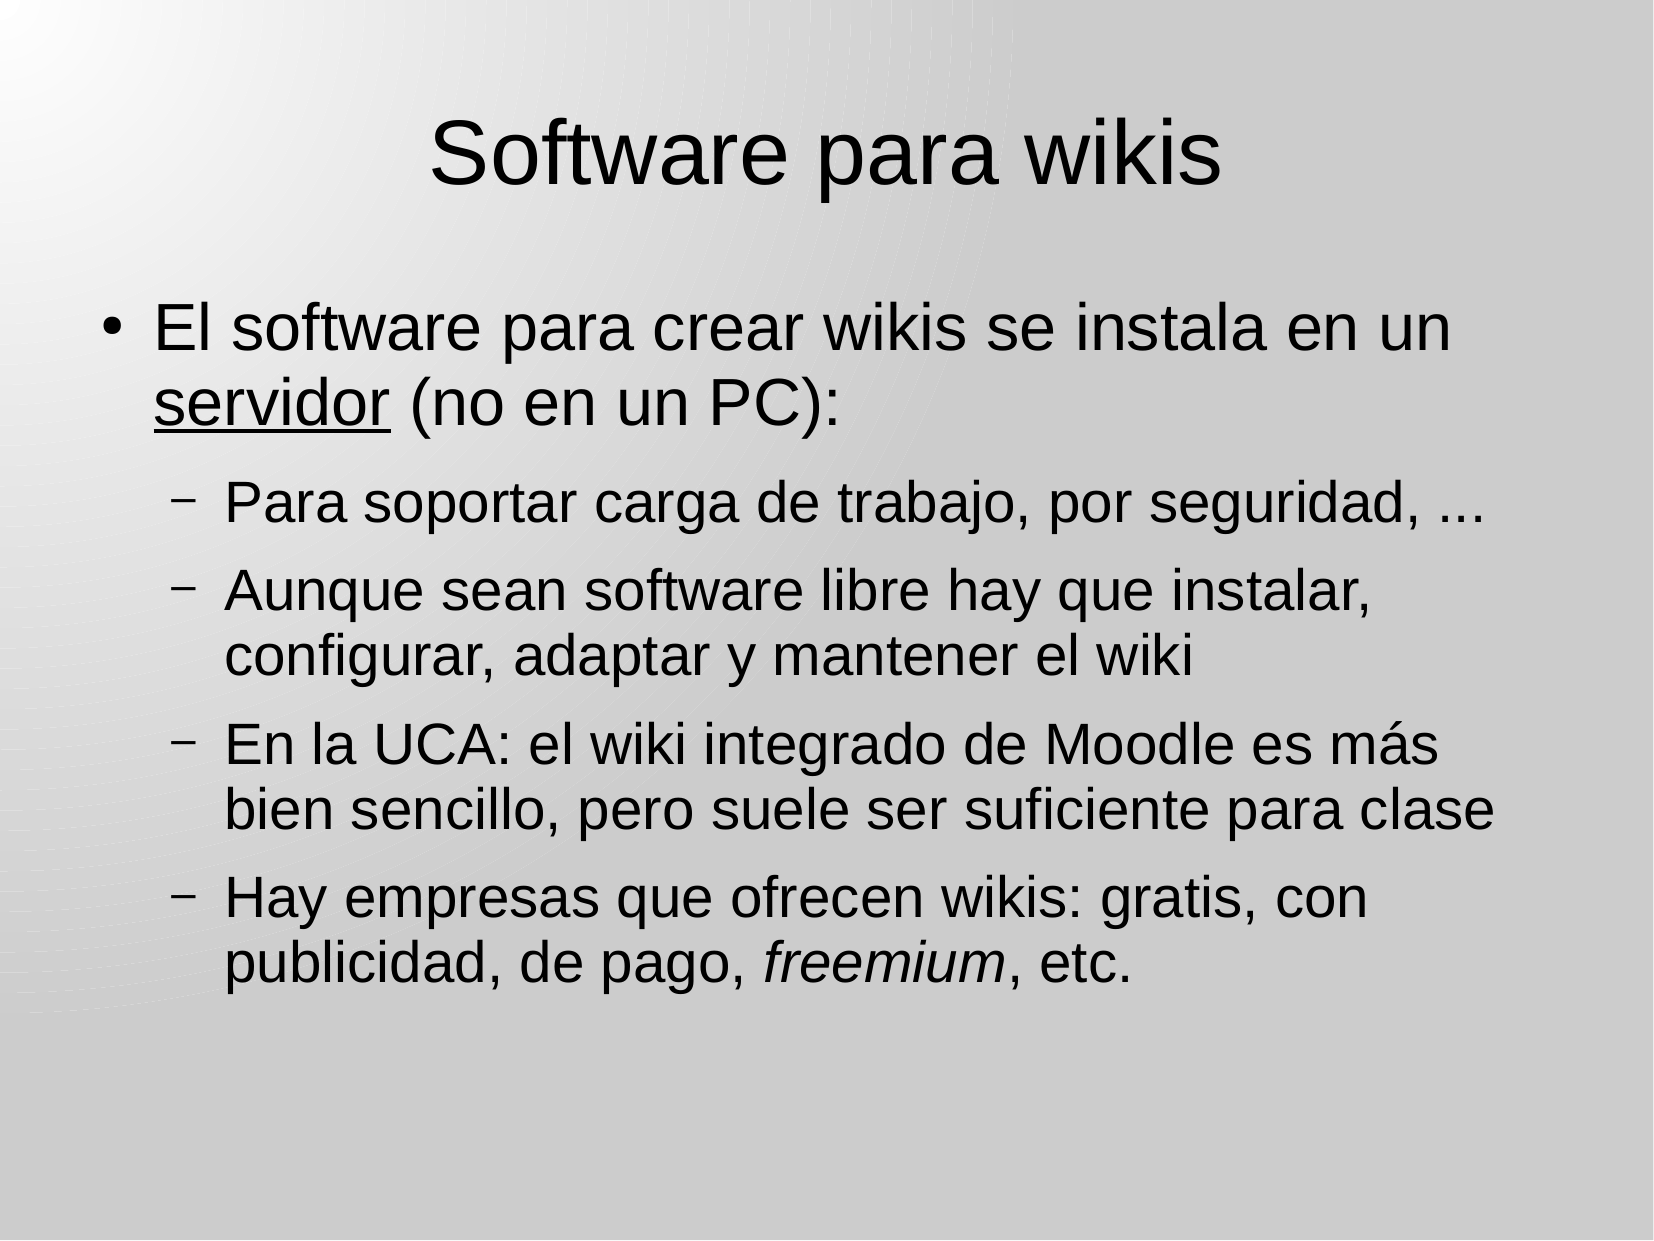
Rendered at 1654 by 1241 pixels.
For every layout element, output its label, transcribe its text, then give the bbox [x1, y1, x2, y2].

title Software para wikis [82, 49, 1571, 257]
list El software para crear wikis se instala en un servidor (no en un PC): Para soportar carga de trabajo, por seguridad, ... Aunque sean software libre hay que instalar, configurar, adaptar y mantener el wiki En la UCA: el wiki integrado de Moodle es más bien sencillo, pero suele ser suficiente para clase Hay empresas que ofrecen wikis: gratis, con publicidad, de pago, freemium, etc. [82, 290, 1538, 1109]
